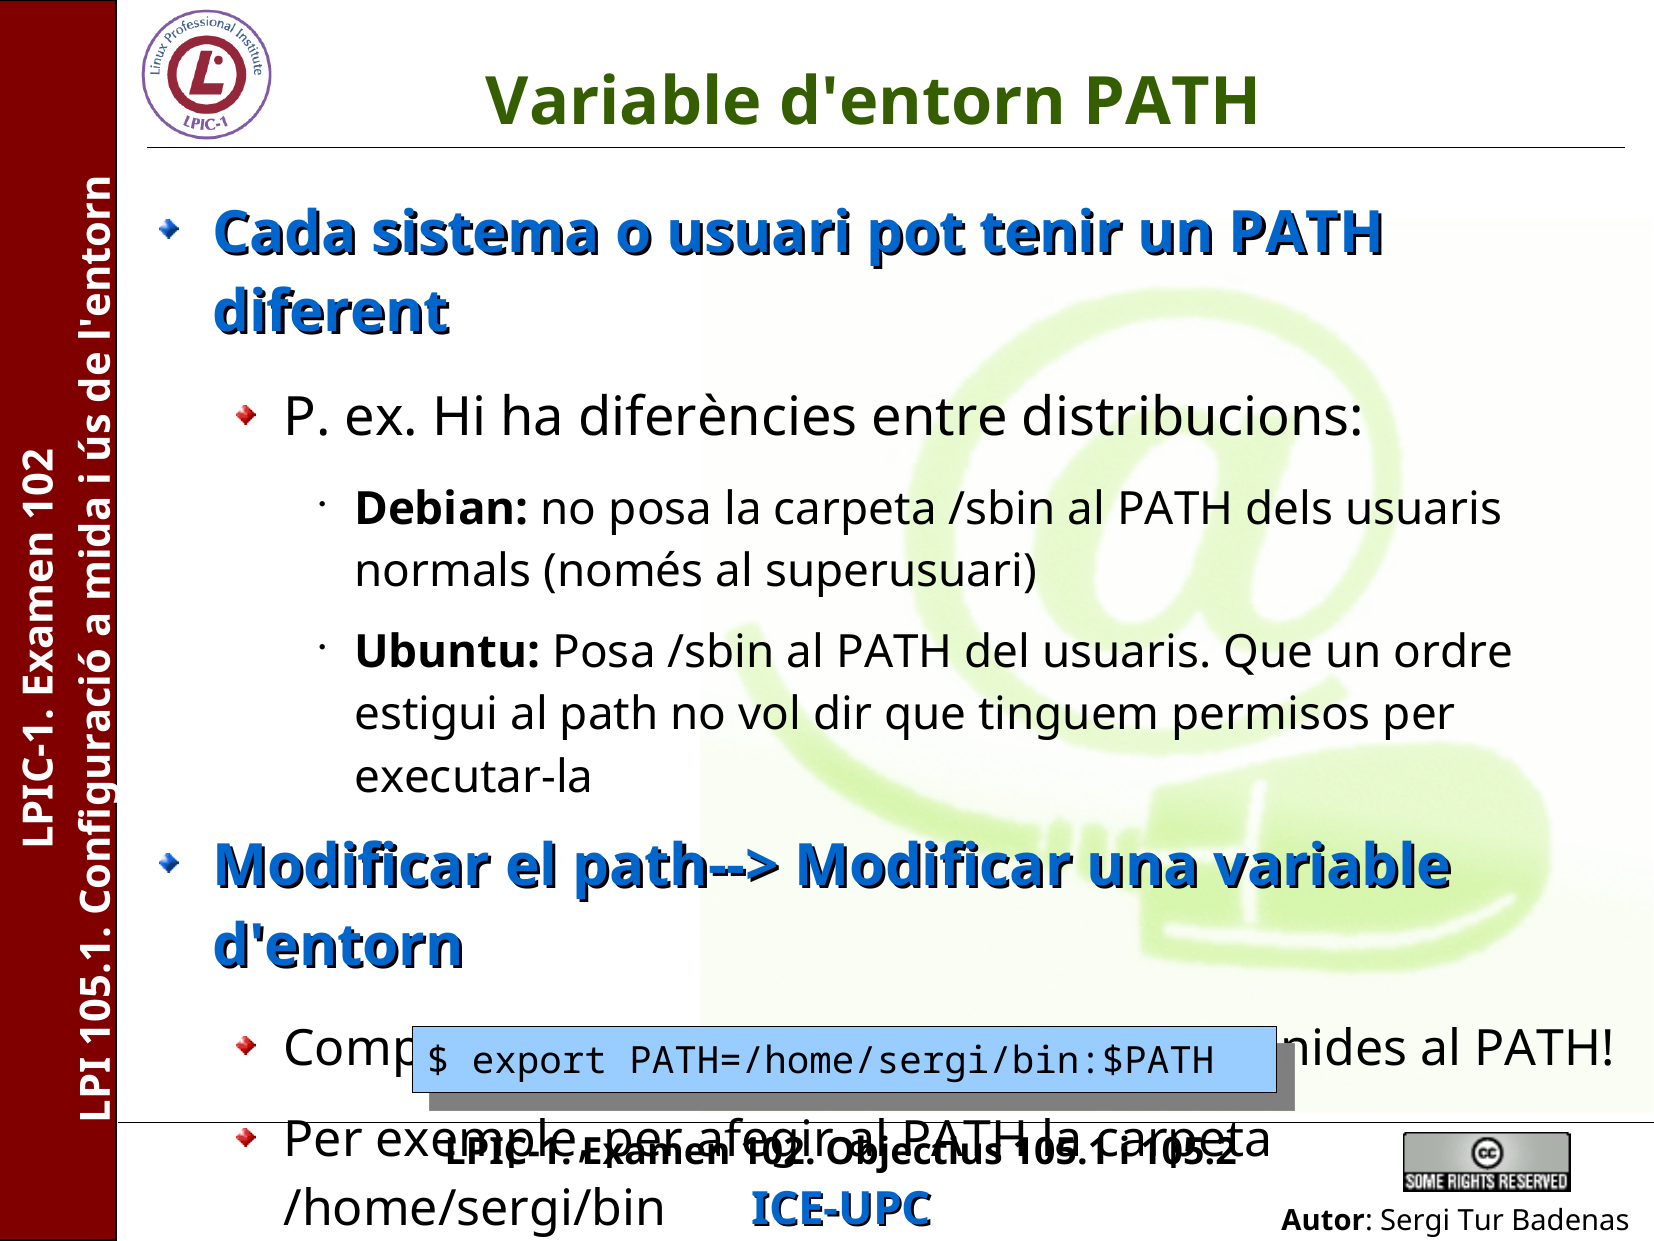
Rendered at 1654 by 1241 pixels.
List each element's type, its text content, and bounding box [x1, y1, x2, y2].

picture [236, 1128, 256, 1147]
picture [1403, 1132, 1571, 1192]
picture [236, 1036, 256, 1055]
title Variable d'entorn PATH [129, 49, 1619, 148]
list Cada sistema o usuari pot tenir un PATH diferent P. ex. Hi ha diferències entre distribucions: Debian: no posa la carpeta /sbin al PATH dels usuaris normals (només al superusuari) Ubuntu: Posa /sbin al PATH del usuaris. Que un ordre estigui al path no vol dir que tinguem permisos per executar-la Modificar el path--> Modificar una variable d'entorn Compte en no esborrar les carpetes ja definides al PATH! Per exemple, per afegir al PATH la carpeta /home/sergi/bin Per fer el canvi permanent poseu la línia a ~/.bashrc [141, 189, 1630, 1025]
picture [135, 5, 277, 49]
text_box $ export PATH=/home/sergi/bin:$PATH [412, 1026, 1277, 1079]
picture [700, 217, 1654, 1113]
